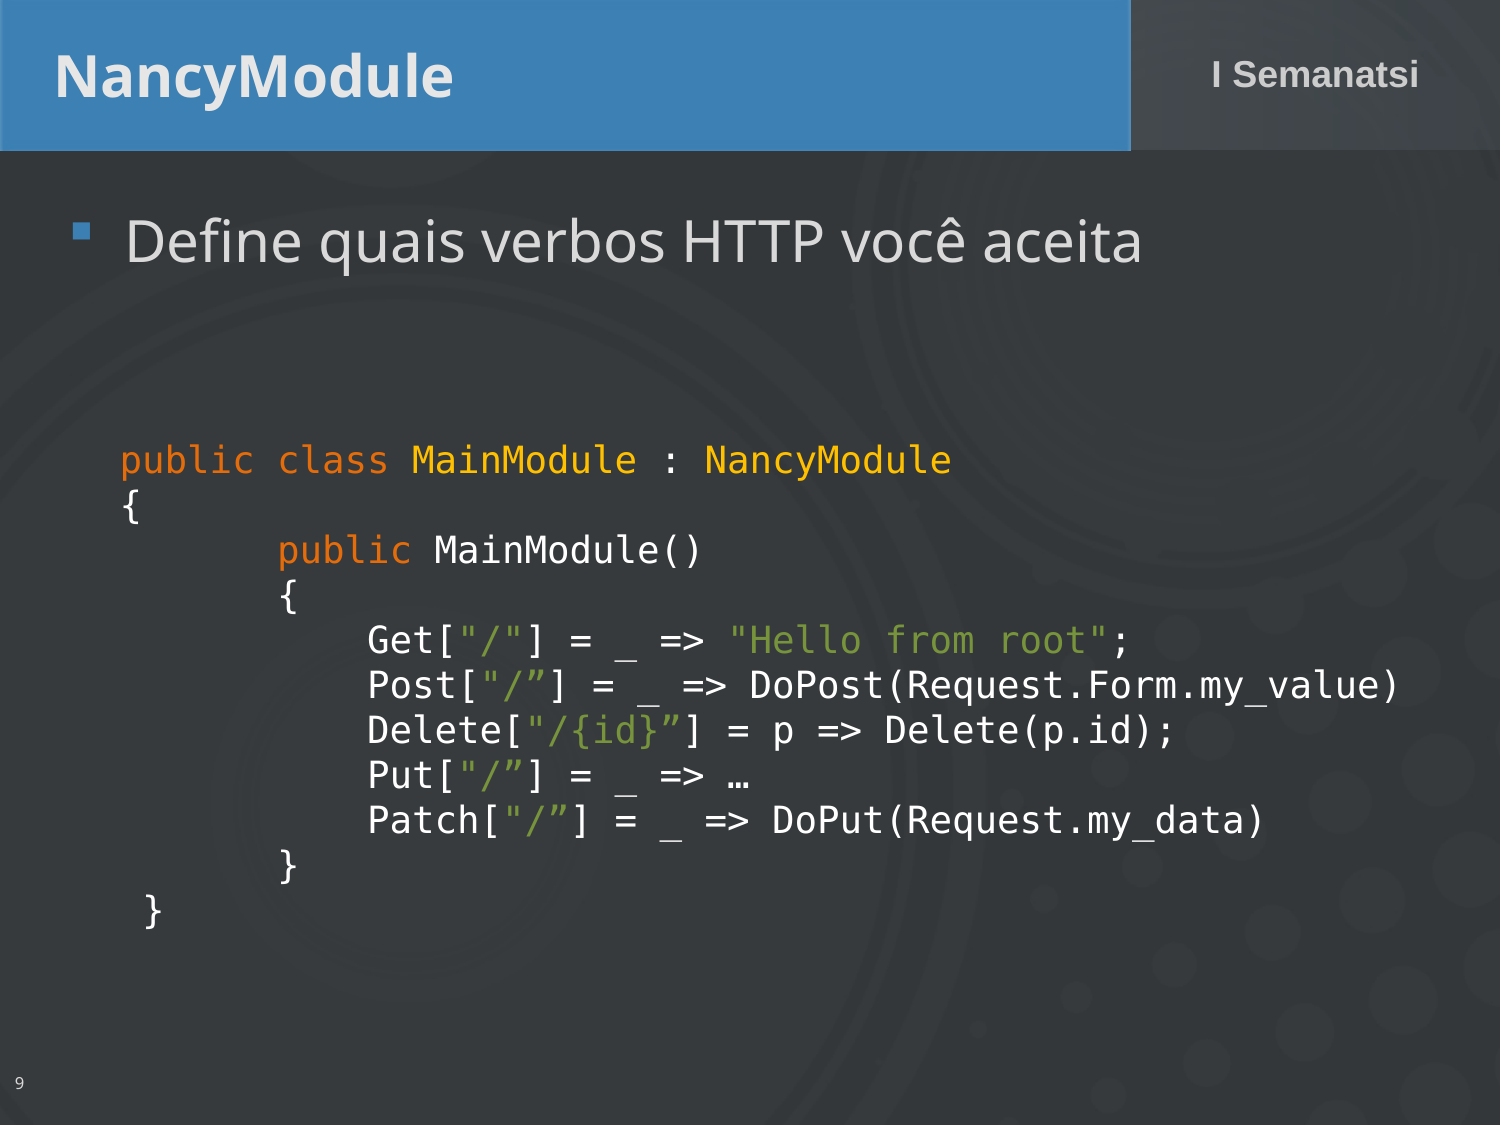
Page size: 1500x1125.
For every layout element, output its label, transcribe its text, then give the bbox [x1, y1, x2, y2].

title NancyModule [53, 0, 1128, 149]
picture [0, 0, 1500, 1125]
list Define quais verbos HTTP você aceita [53, 196, 1447, 1016]
text_box public class MainModule : NancyModule { public MainModule() { Get["/"] = _ => "Hello from root"; Post["/”] = _ => DoPost(Request.Form.my_value) Delete["/{id}”] = p => Delete(p.id); Put["/”] = _ => … Patch["/”] = _ => DoPut(Request.my_data) } } [82, 428, 1440, 939]
